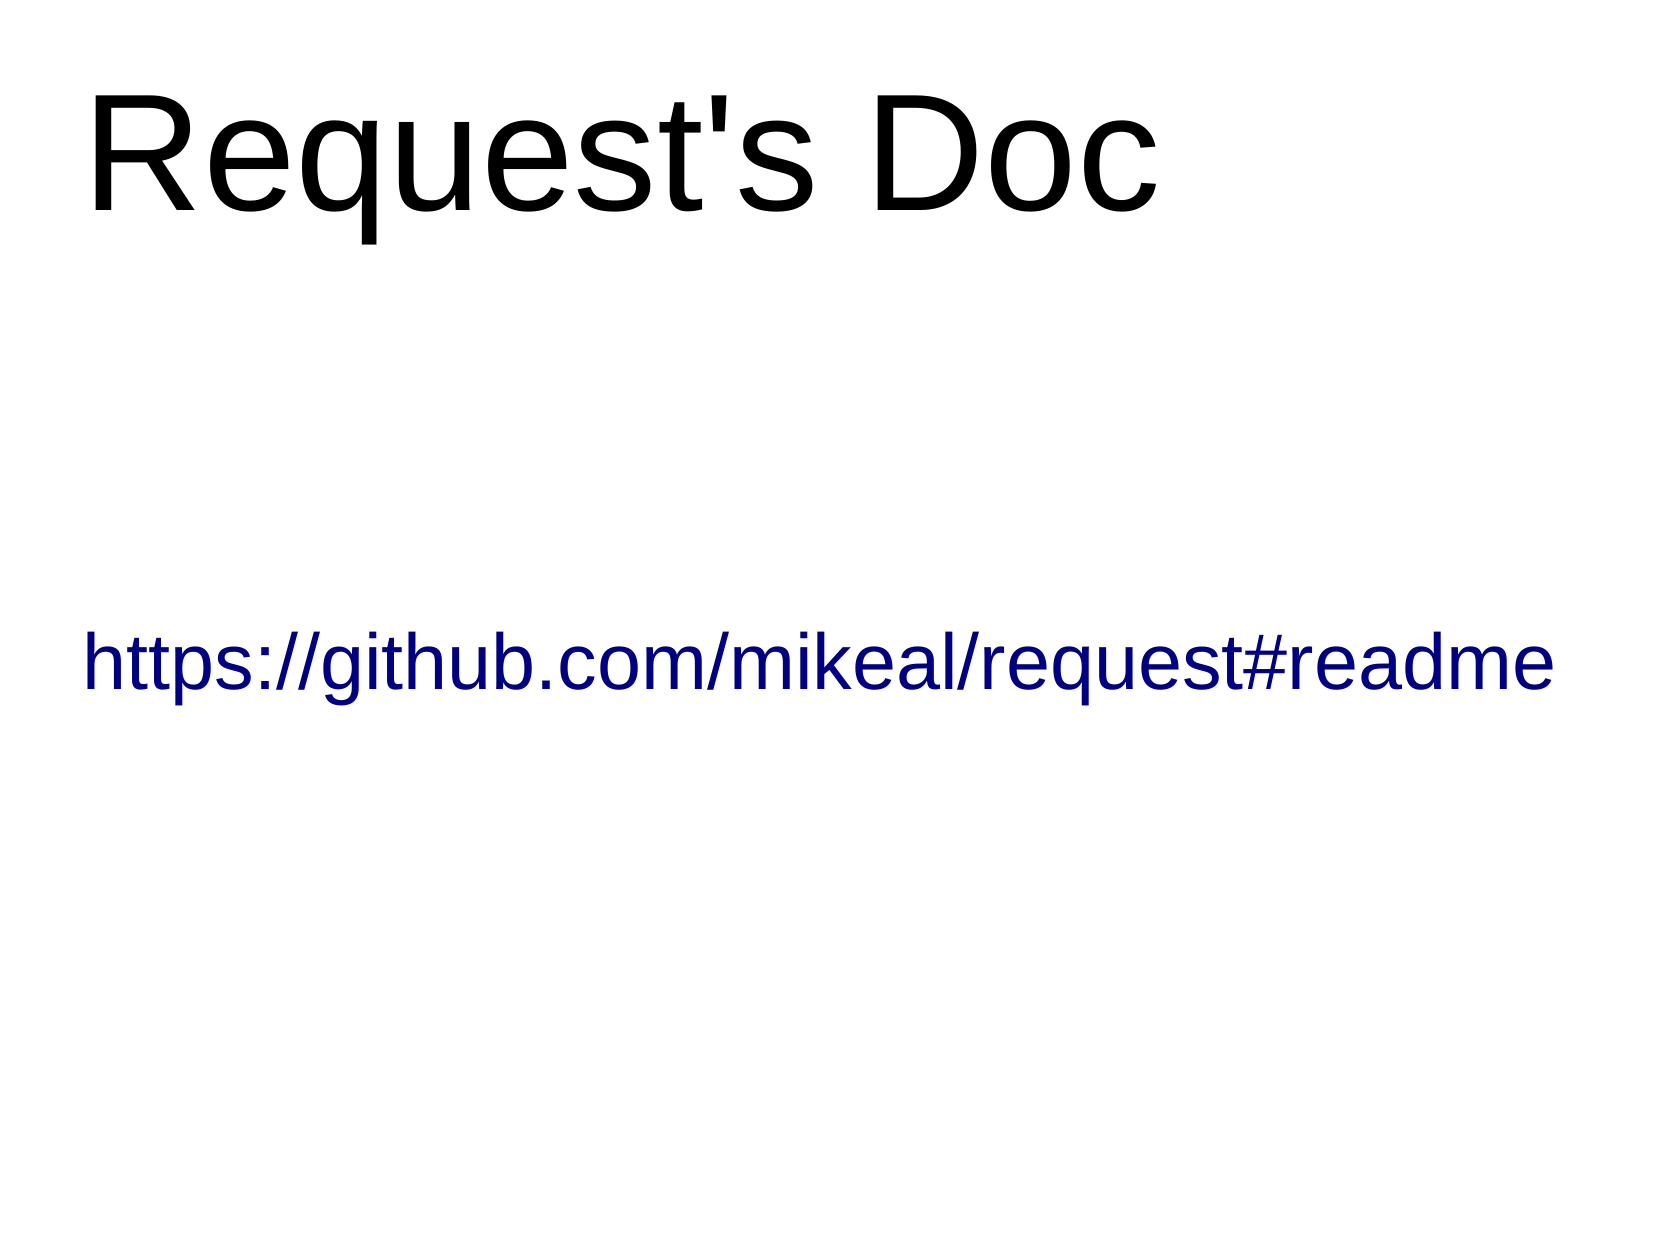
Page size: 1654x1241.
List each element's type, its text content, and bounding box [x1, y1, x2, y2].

title Request's Doc [82, 49, 1571, 257]
subtitle https://github.com/mikeal/request#readme [82, 408, 1591, 916]
